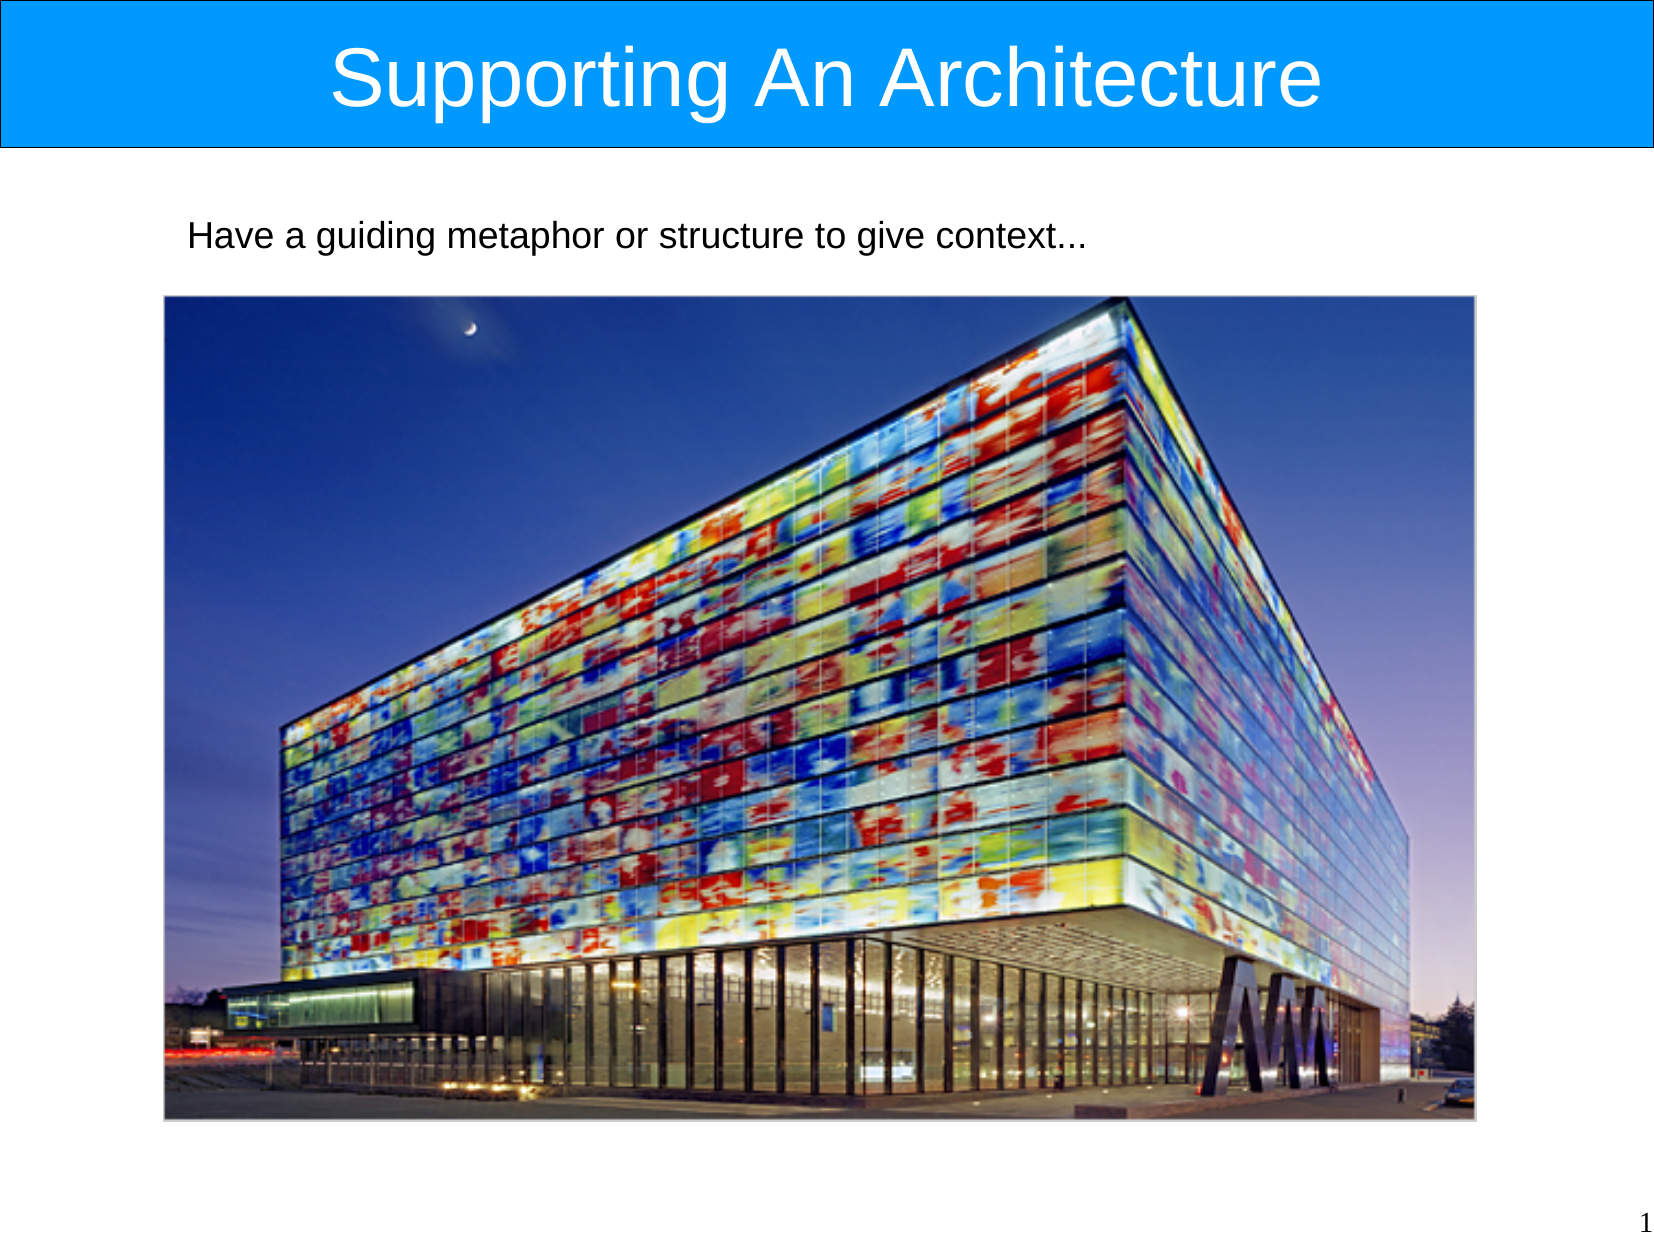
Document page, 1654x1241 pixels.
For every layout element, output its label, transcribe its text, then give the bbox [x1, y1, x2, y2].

text_box Have a guiding metaphor or structure to give context... [172, 206, 1104, 264]
picture [163, 295, 1477, 1123]
title Supporting An Architecture [82, 13, 1571, 142]
